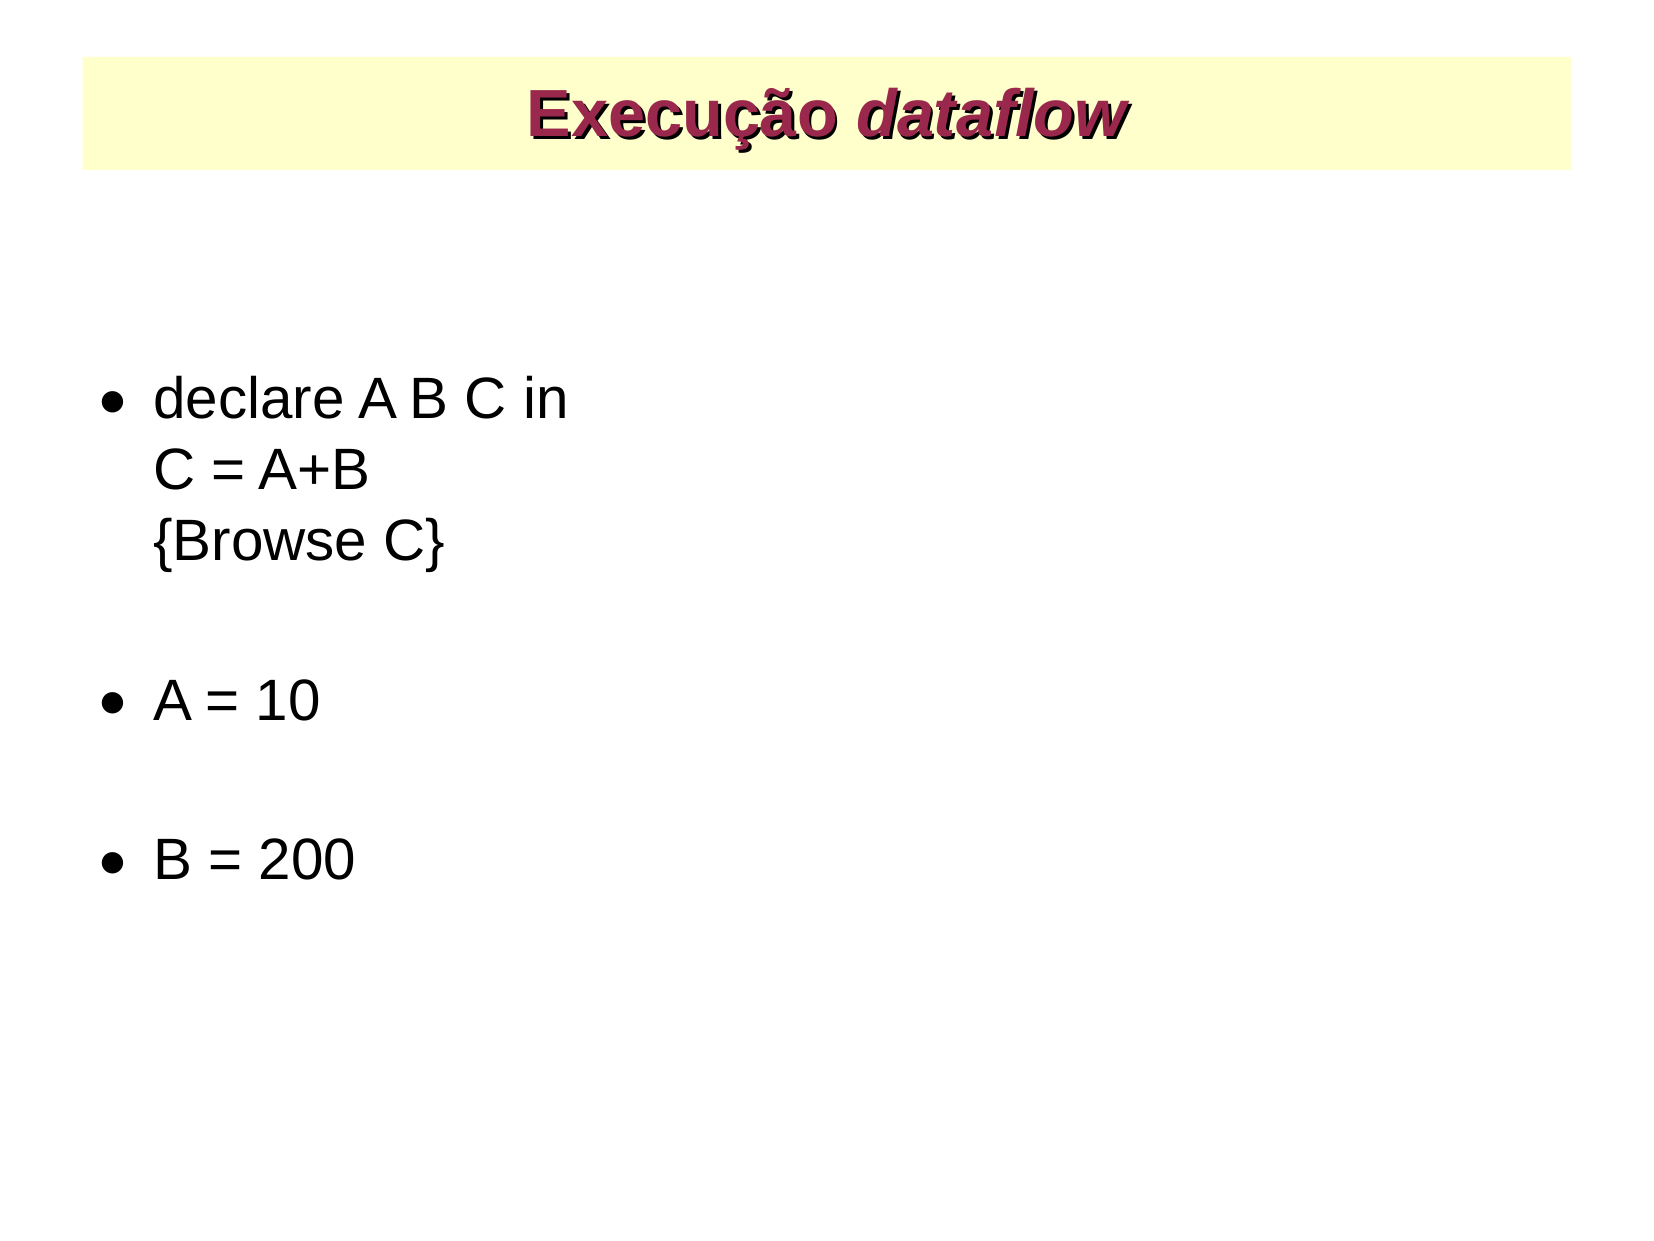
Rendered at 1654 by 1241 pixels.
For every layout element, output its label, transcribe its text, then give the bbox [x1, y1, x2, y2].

list declare A B C in C = A+B {Browse C} A = 10 B = 200 [82, 206, 1571, 1137]
title Execução dataflow [82, 56, 1571, 170]
